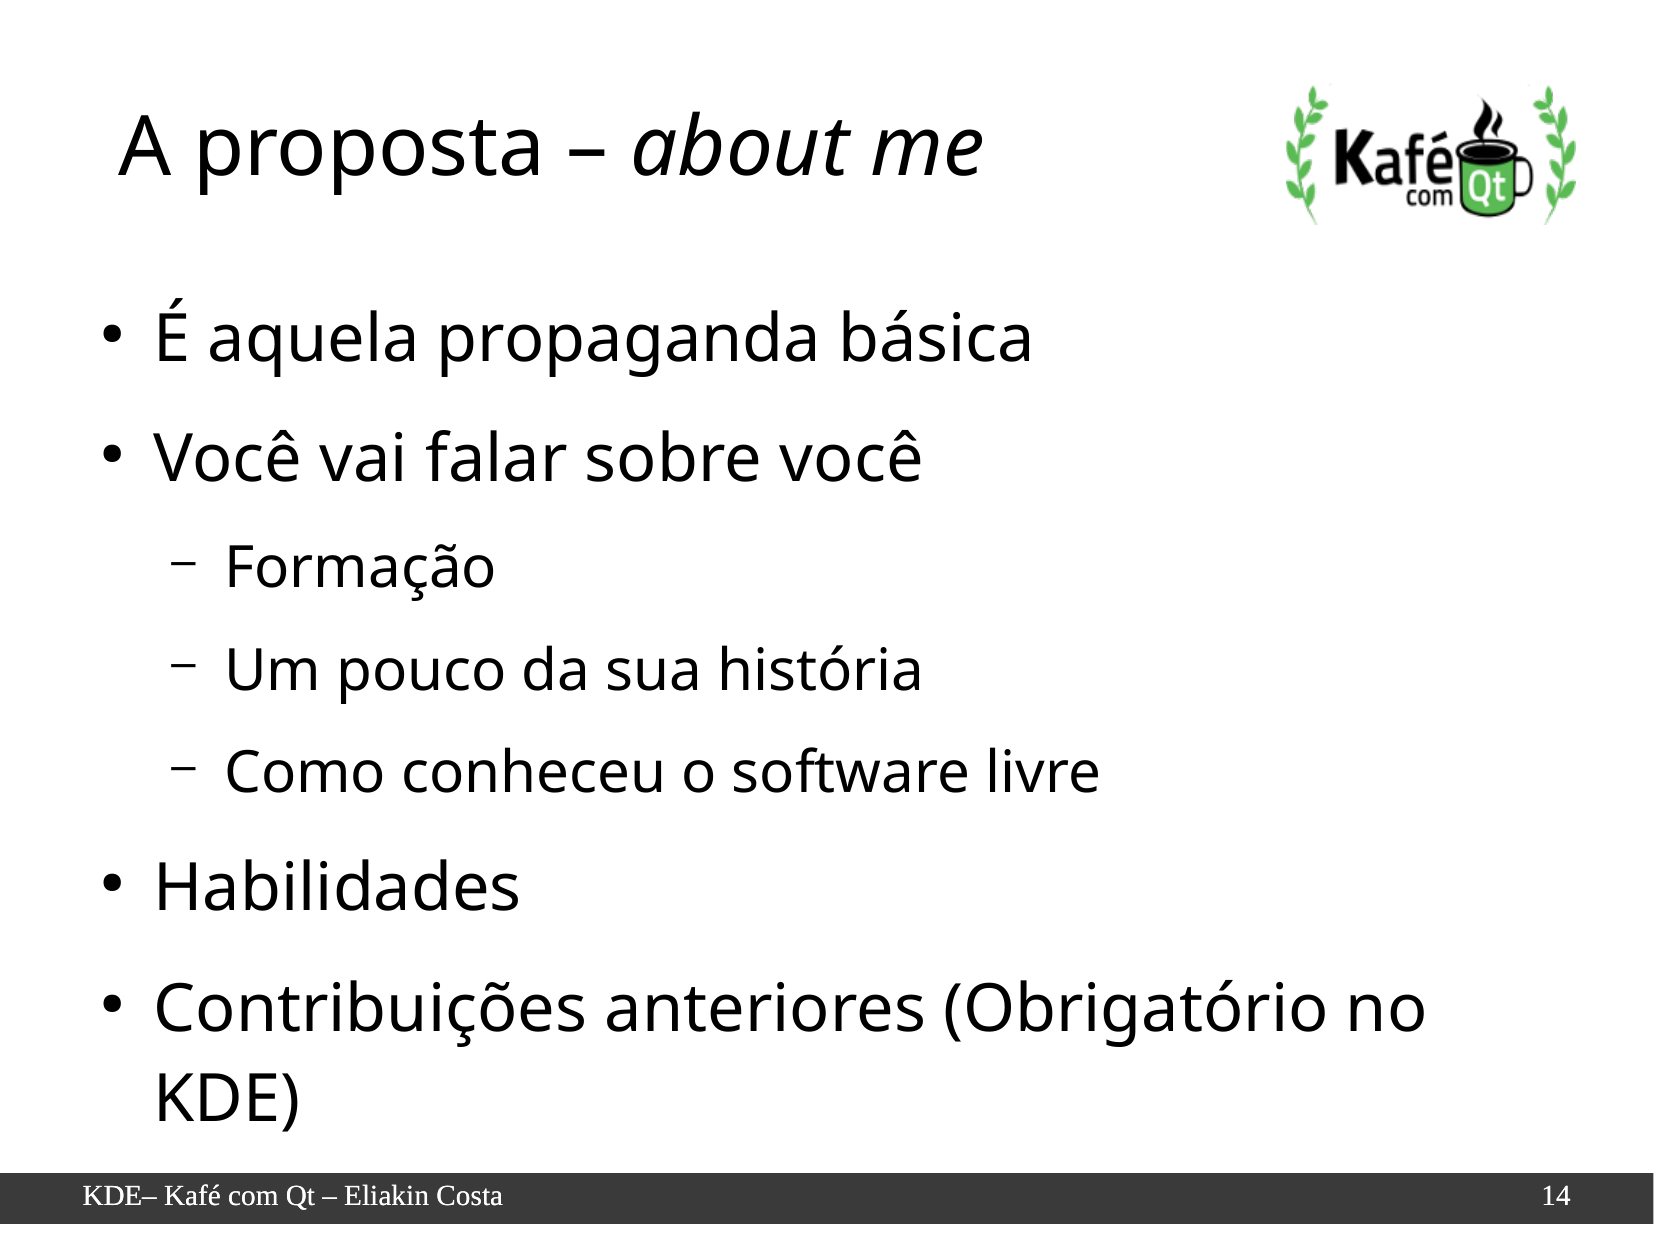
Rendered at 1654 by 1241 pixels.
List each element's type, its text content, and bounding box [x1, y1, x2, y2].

title A proposta – about me [82, 30, 1276, 257]
list É aquela propaganda básica Você vai falar sobre você Formação Um pouco da sua história Como conheceu o software livre Habilidades Contribuições anteriores (Obrigatório no KDE) [82, 290, 1571, 1156]
picture [1286, 83, 1576, 225]
